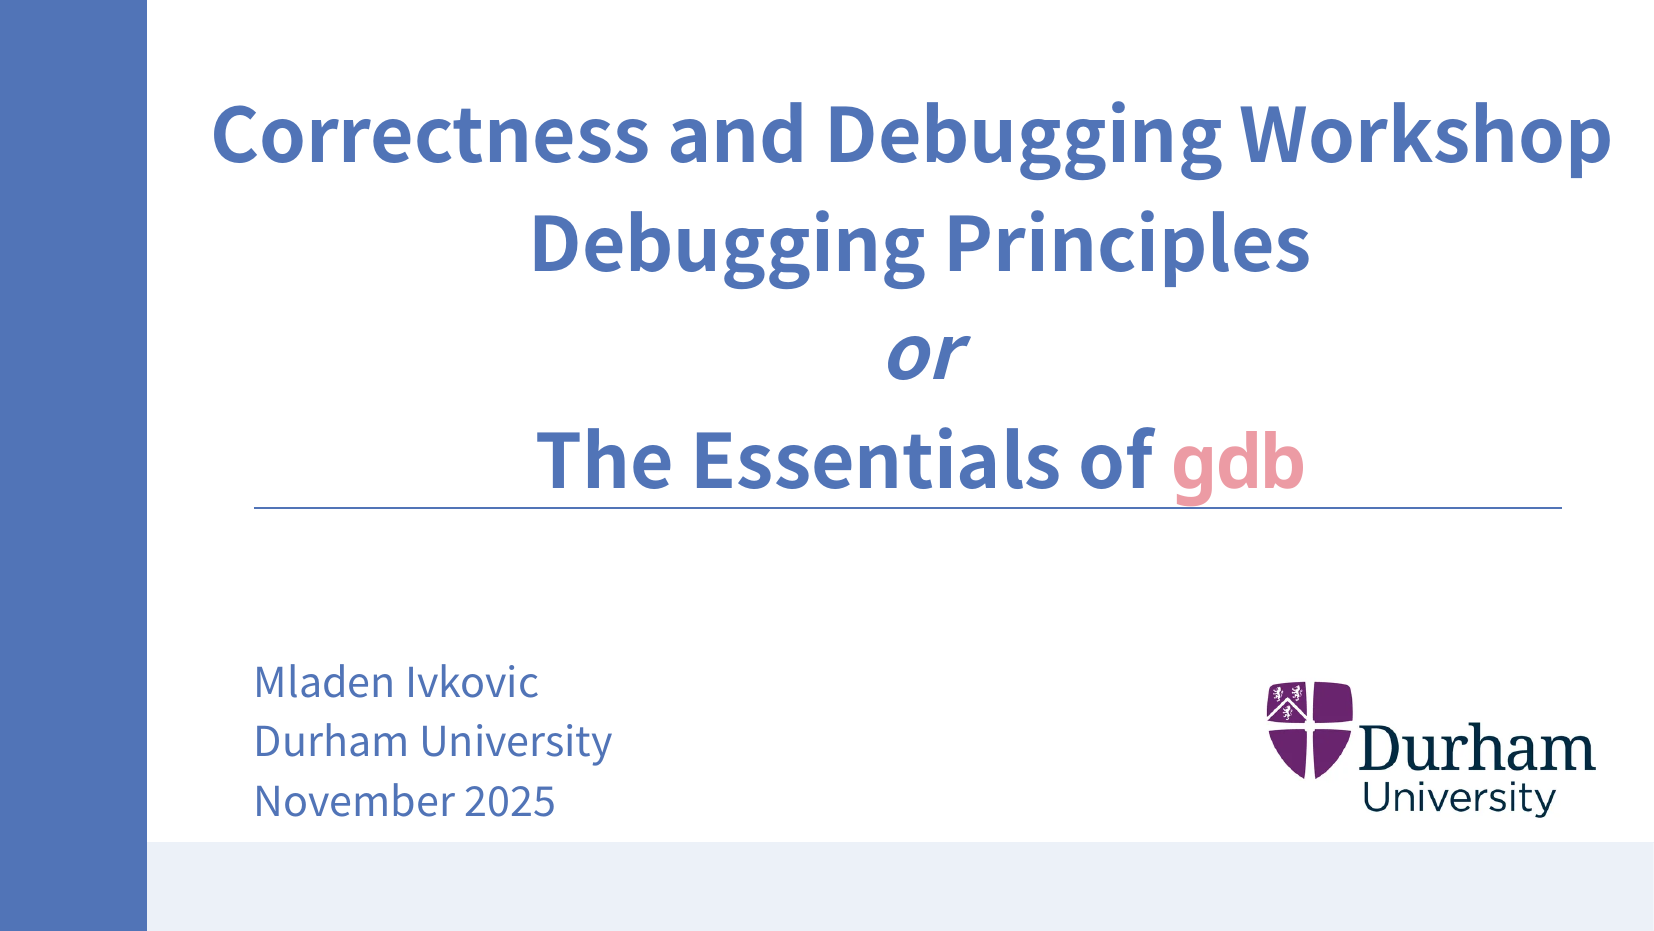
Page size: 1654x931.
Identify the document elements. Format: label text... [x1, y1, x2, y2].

picture [1220, 655, 1641, 835]
title Correctness and Debugging Workshop Debugging Principles or The Essentials of gdb [209, 39, 1640, 547]
subtitle Mladen Ivkovic Durham University November 2025 [253, 649, 1563, 840]
